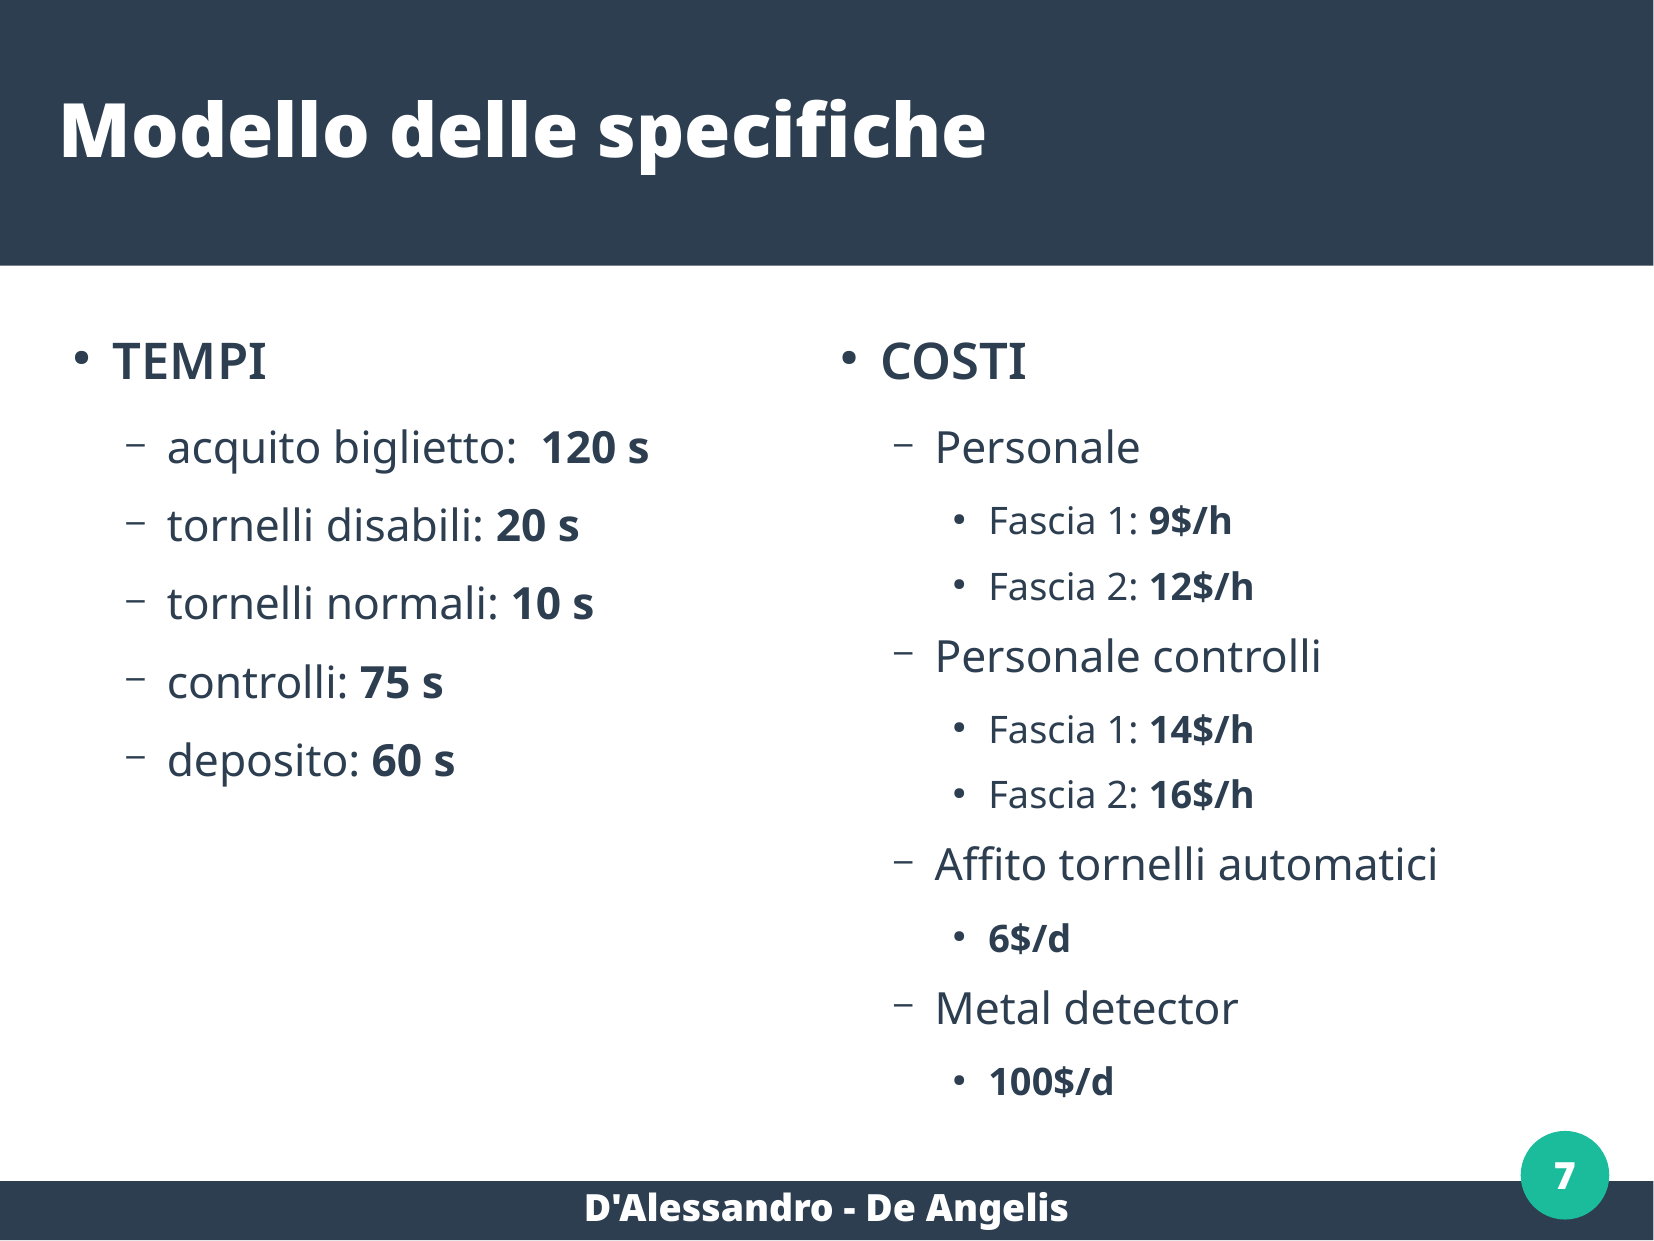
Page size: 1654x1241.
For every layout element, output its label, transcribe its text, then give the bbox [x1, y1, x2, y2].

list TEMPI acquito biglietto: 120 s tornelli disabili: 20 s tornelli normali: 10 s controlli: 75 s deposito: 60 s COSTI Personale Fascia 1: 9$/h Fascia 2: 12$/h Personale controlli Fascia 1: 14$/h Fascia 2: 16$/h Affito tornelli automatici 6$/d Metal detector 100$/d [59, 324, 1595, 1152]
title Modello delle specifiche [59, 49, 1595, 207]
